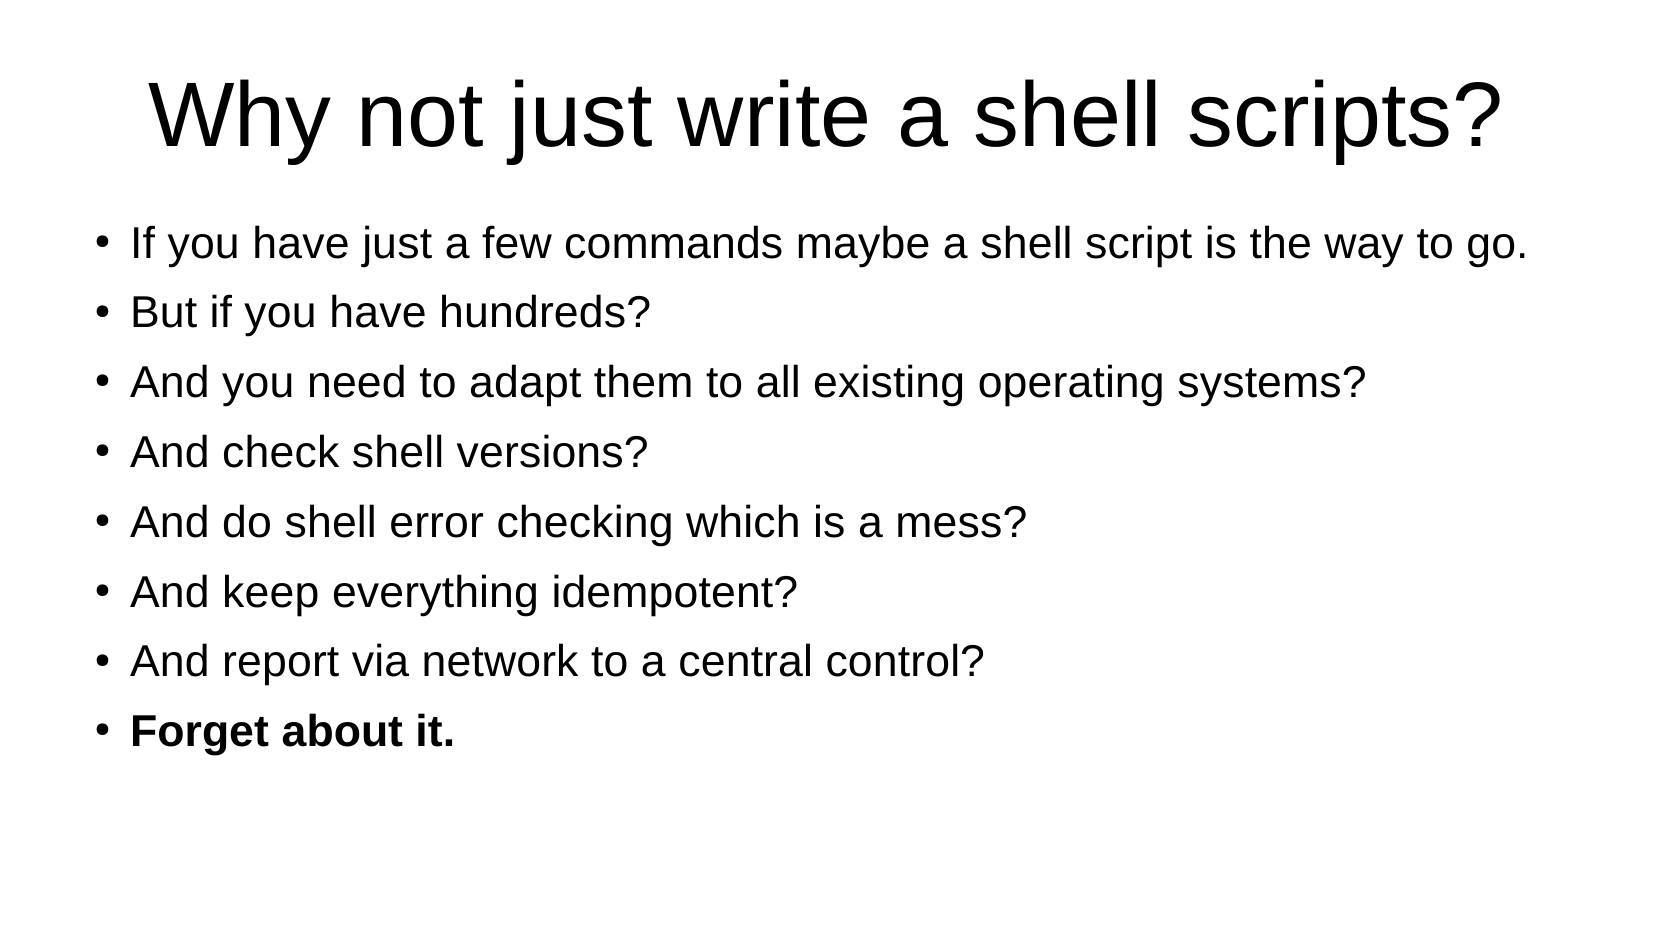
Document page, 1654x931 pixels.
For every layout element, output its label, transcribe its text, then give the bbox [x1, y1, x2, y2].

list If you have just a few commands maybe a shell script is the way to go. But if you have hundreds? And you need to adapt them to all existing operating systems? And check shell versions? And do shell error checking which is a mess? And keep everything idempotent? And report via network to a central control? Forget about it. [82, 217, 1571, 758]
title Why not just write a shell scripts? [82, 37, 1571, 193]
